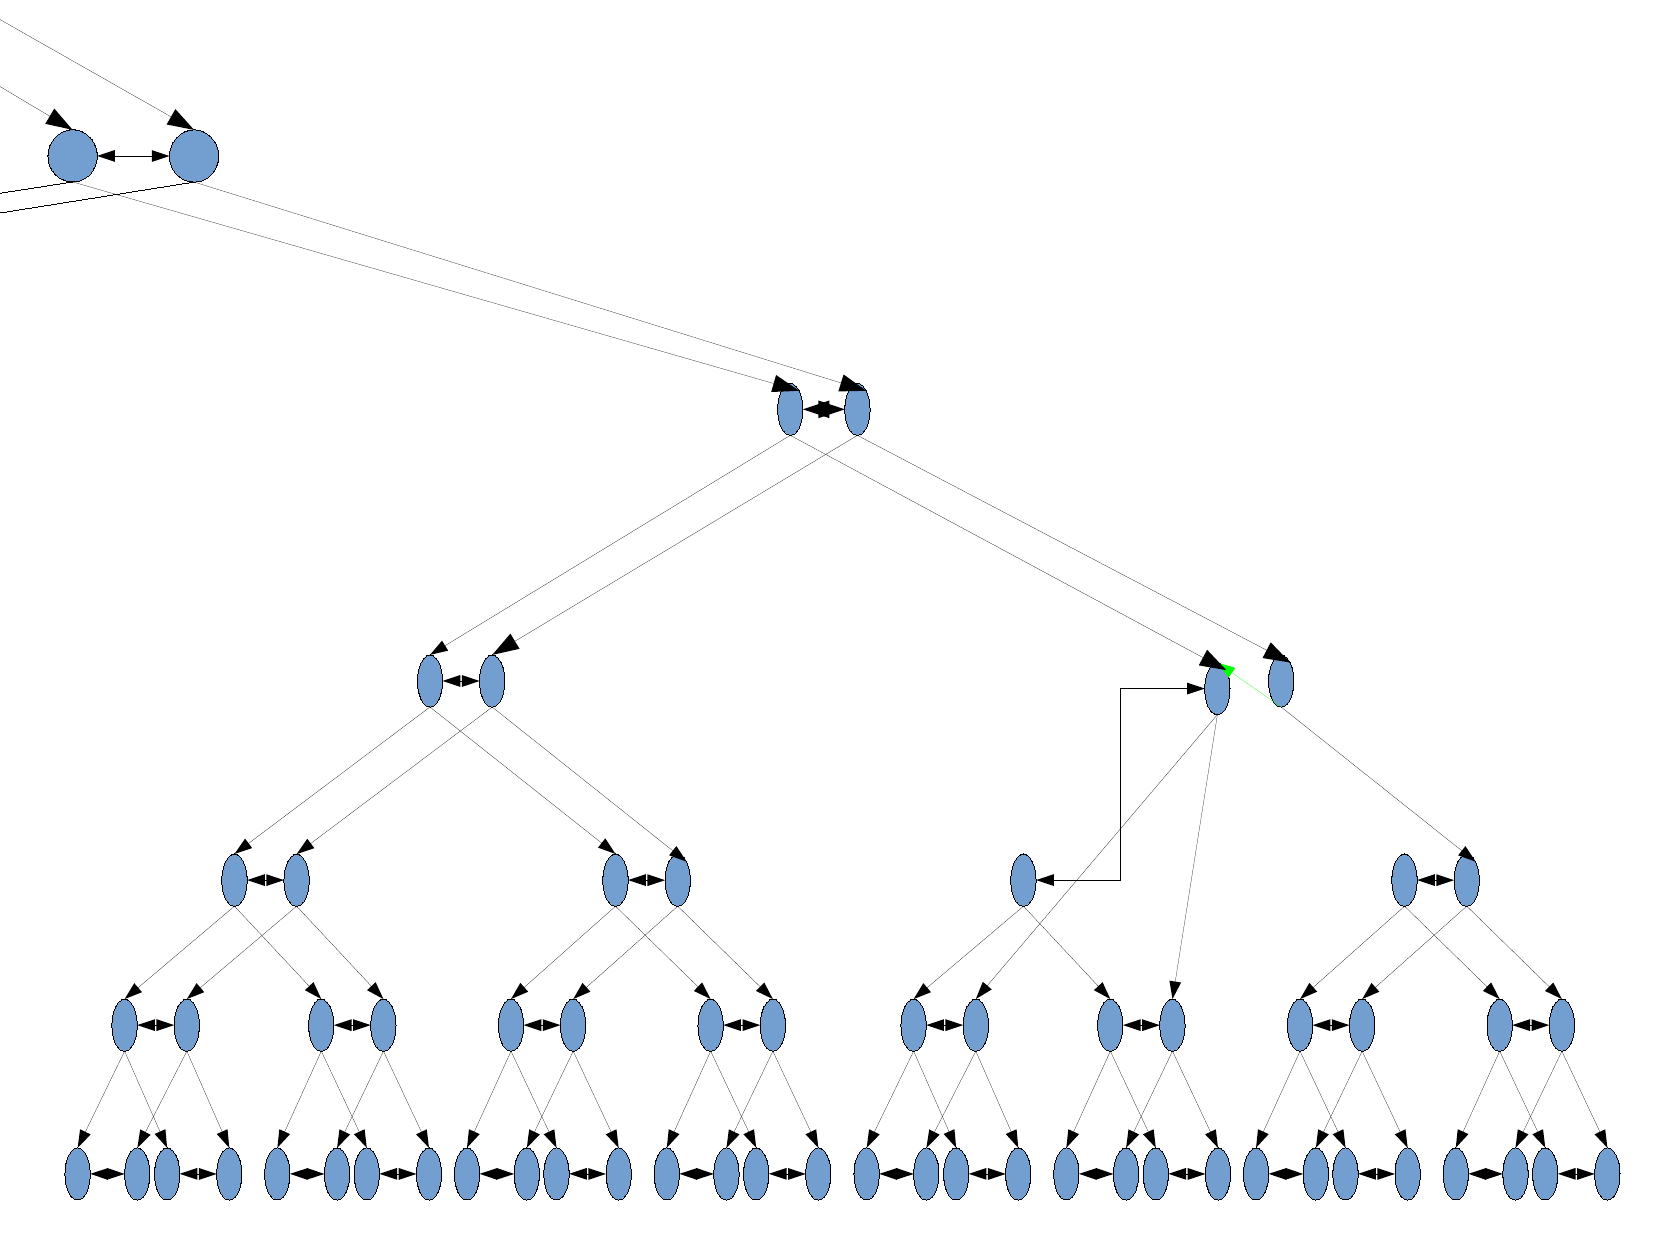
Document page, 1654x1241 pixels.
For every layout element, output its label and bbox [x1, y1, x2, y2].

text_box [853, 1147, 880, 1200]
text_box [543, 1147, 570, 1200]
text_box [1159, 999, 1186, 1052]
text_box [169, 129, 219, 182]
text_box [264, 1147, 290, 1200]
text_box [1205, 1148, 1231, 1201]
text_box [1487, 999, 1513, 1052]
text_box [1549, 999, 1575, 1051]
text_box [857, 383, 866, 389]
text_box [479, 654, 505, 707]
text_box [1395, 1147, 1421, 1201]
text_box [370, 999, 397, 1052]
text_box [308, 999, 334, 1052]
text_box [1243, 1147, 1269, 1200]
text_box [454, 1147, 480, 1200]
text_box [1532, 1148, 1558, 1200]
text_box [900, 999, 927, 1052]
text_box [1113, 1147, 1139, 1201]
text_box [1502, 1147, 1529, 1201]
text_box [416, 1147, 442, 1201]
text_box [943, 1148, 969, 1200]
text_box [913, 1147, 939, 1201]
text_box [777, 391, 803, 435]
text_box [1391, 853, 1418, 906]
text_box [697, 999, 724, 1052]
text_box [606, 1147, 632, 1201]
text_box [1454, 857, 1480, 906]
text_box [417, 655, 443, 707]
text_box [514, 1148, 540, 1201]
text_box [743, 1148, 769, 1200]
text_box [1268, 660, 1294, 707]
text_box [1143, 1147, 1169, 1200]
text_box [354, 1147, 380, 1200]
text_box [1010, 853, 1037, 906]
text_box [1303, 1148, 1329, 1201]
text_box [560, 999, 586, 1052]
text_box [844, 391, 871, 435]
text_box [1005, 1148, 1031, 1201]
text_box [154, 1148, 180, 1200]
text_box [1097, 999, 1123, 1052]
text_box [1332, 1147, 1359, 1200]
text_box [713, 1147, 740, 1201]
text_box [602, 854, 629, 906]
text_box [324, 1147, 350, 1201]
text_box [1349, 999, 1375, 1052]
text_box [1594, 1147, 1621, 1201]
text_box [64, 1147, 91, 1200]
text_box [790, 383, 799, 390]
text_box [216, 1147, 242, 1201]
text_box [47, 129, 98, 182]
text_box [221, 854, 248, 906]
text_box [283, 854, 310, 906]
text_box [498, 999, 524, 1051]
text_box [111, 999, 138, 1052]
text_box [1443, 1148, 1469, 1200]
text_box [963, 999, 989, 1052]
text_box [174, 999, 200, 1052]
text_box [760, 999, 786, 1051]
text_box [1204, 668, 1231, 715]
text_box [1053, 1147, 1079, 1200]
text_box [665, 857, 691, 906]
text_box [124, 1147, 150, 1201]
text_box [654, 1147, 680, 1200]
text_box [805, 1147, 831, 1201]
text_box [1287, 999, 1313, 1051]
